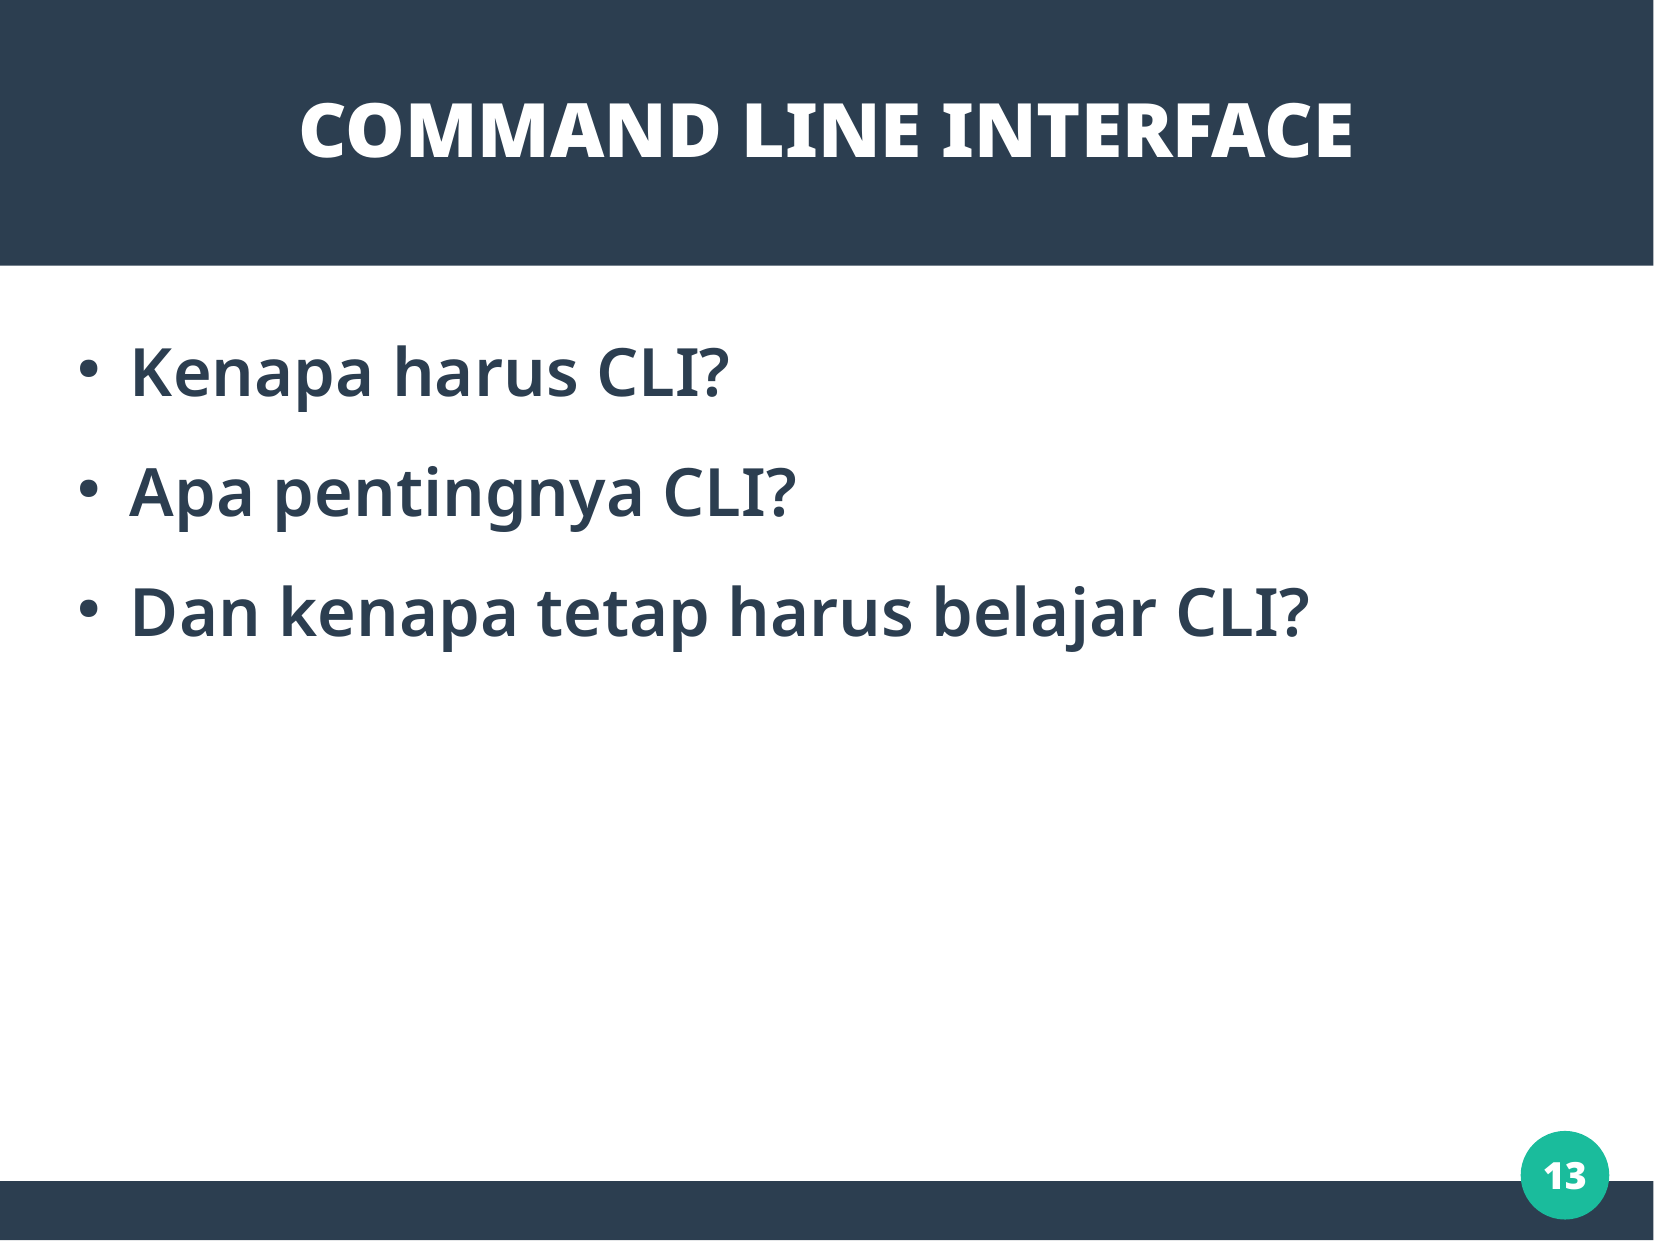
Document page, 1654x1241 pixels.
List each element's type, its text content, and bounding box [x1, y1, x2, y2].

list Kenapa harus CLI? Apa pentingnya CLI? Dan kenapa tetap harus belajar CLI? [59, 324, 1595, 1152]
title COMMAND LINE INTERFACE [59, 49, 1595, 207]
